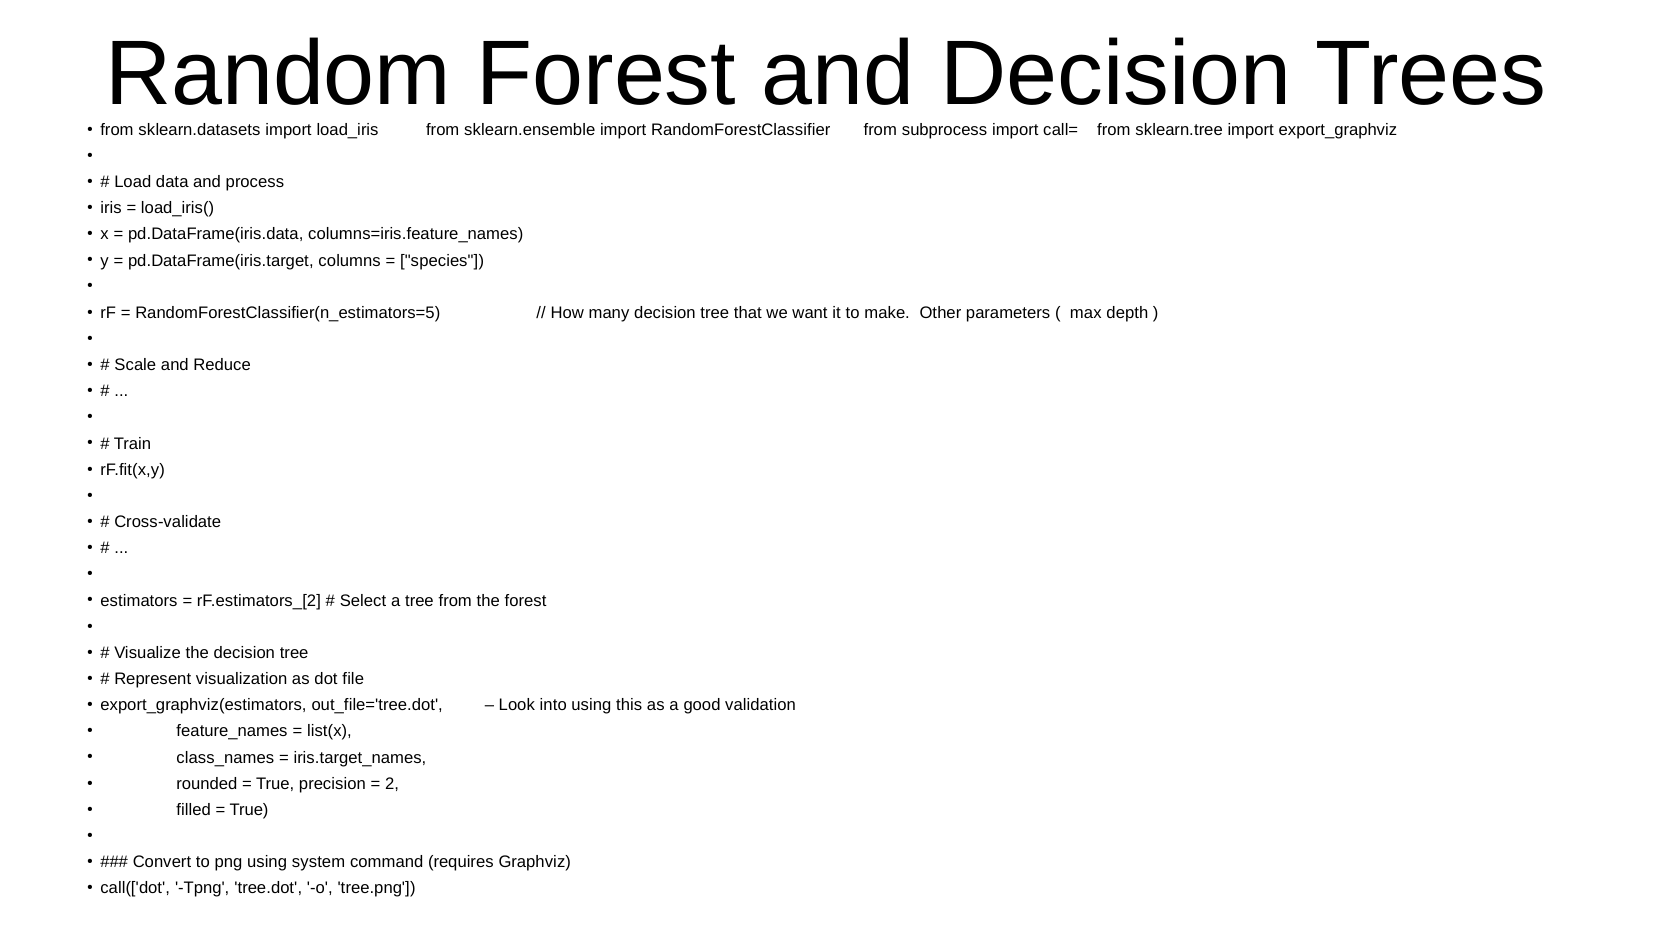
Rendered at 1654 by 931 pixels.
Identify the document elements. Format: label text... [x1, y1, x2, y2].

title Random Forest and Decision Trees [82, 9, 1571, 120]
list from sklearn.datasets import load_iris from sklearn.ensemble import RandomForestClassifier from subprocess import call= from sklearn.tree import export_graphviz # Load data and process iris = load_iris() x = pd.DataFrame(iris.data, columns=iris.feature_names) y = pd.DataFrame(iris.target, columns = ["species"]) rF = RandomForestClassifier(n_estimators=5) // How many decision tree that we want it to make. Other parameters ( max depth ) # Scale and Reduce # ... # Train rF.fit(x,y) # Cross-validate # ... estimators = rF.estimators_[2] # Select a tree from the forest # Visualize the decision tree # Represent visualization as dot file export_graphviz(estimators, out_file='tree.dot', – Look into using this as a good validation feature_names = list(x), class_names = iris.target_names, rounded = True, precision = 2, filled = True) ### Convert to png using system command (requires Graphviz) call(['dot', '-Tpng', 'tree.dot', '-o', 'tree.png']) [82, 120, 1621, 916]
